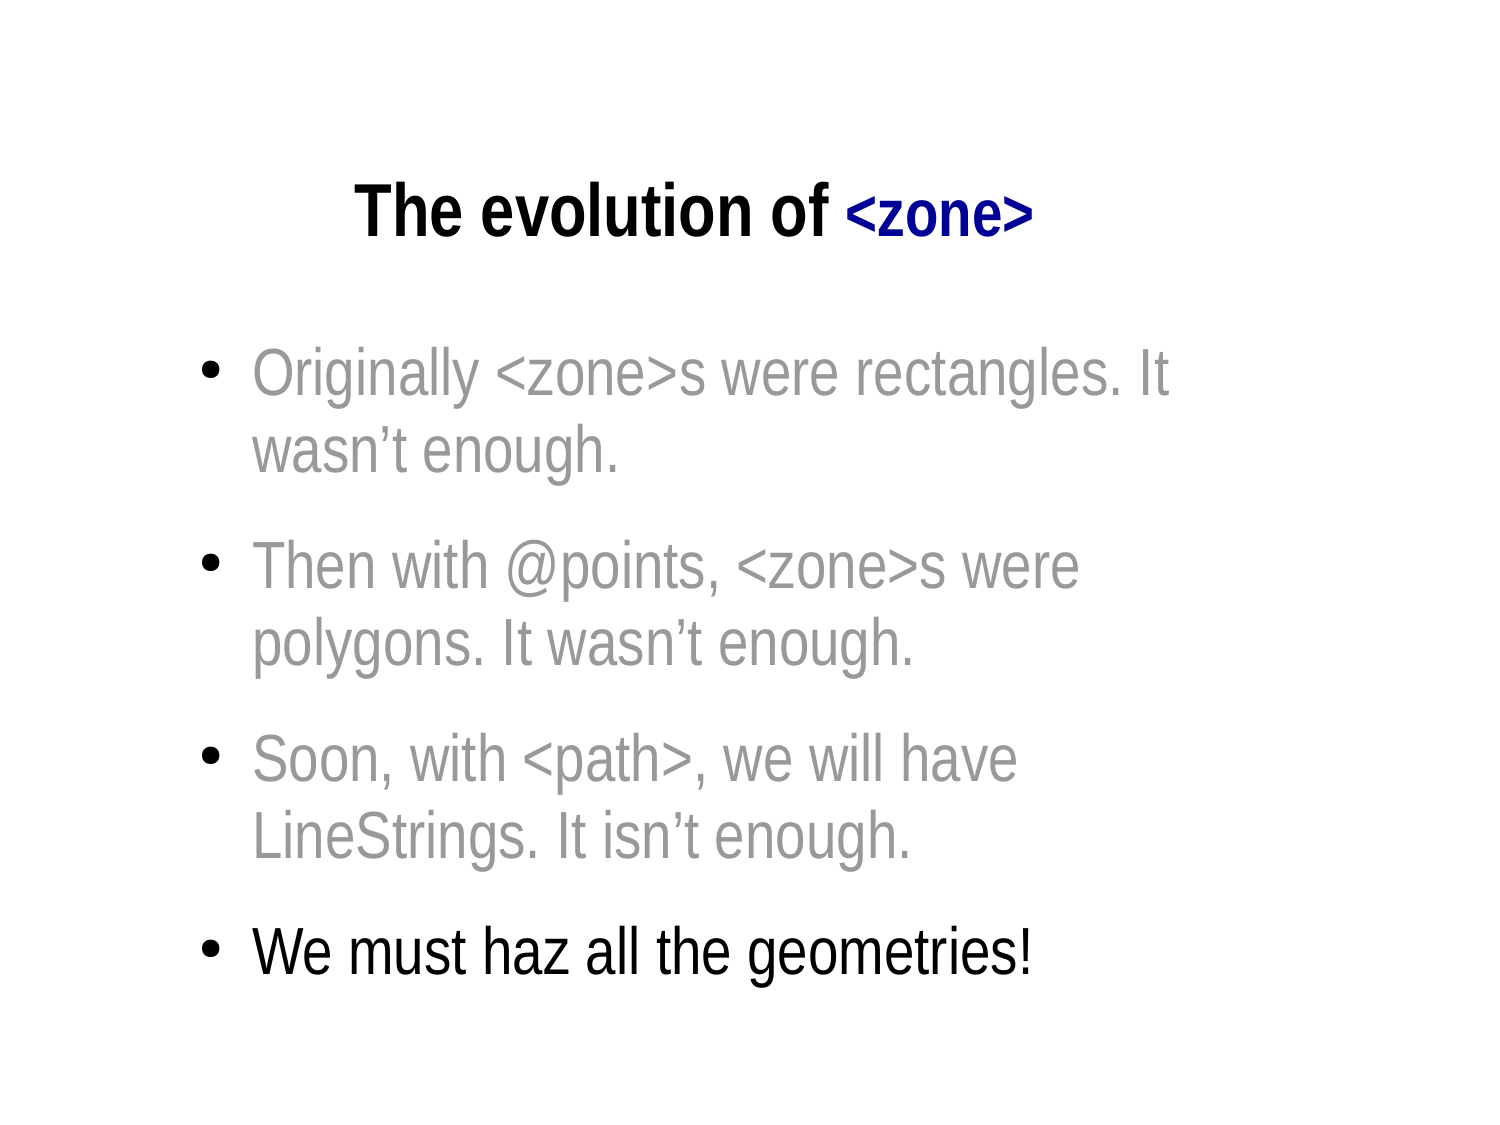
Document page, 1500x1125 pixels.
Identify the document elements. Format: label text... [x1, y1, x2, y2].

list Originally <zone>s were rectangles. It wasn’t enough. Then with @points, <zone>s were polygons. It wasn’t enough. Soon, with <path>, we will have LineStrings. It isn’t enough. We must haz all the geometries! [181, 333, 1209, 1015]
title The evolution of <zone> [181, 115, 1209, 304]
